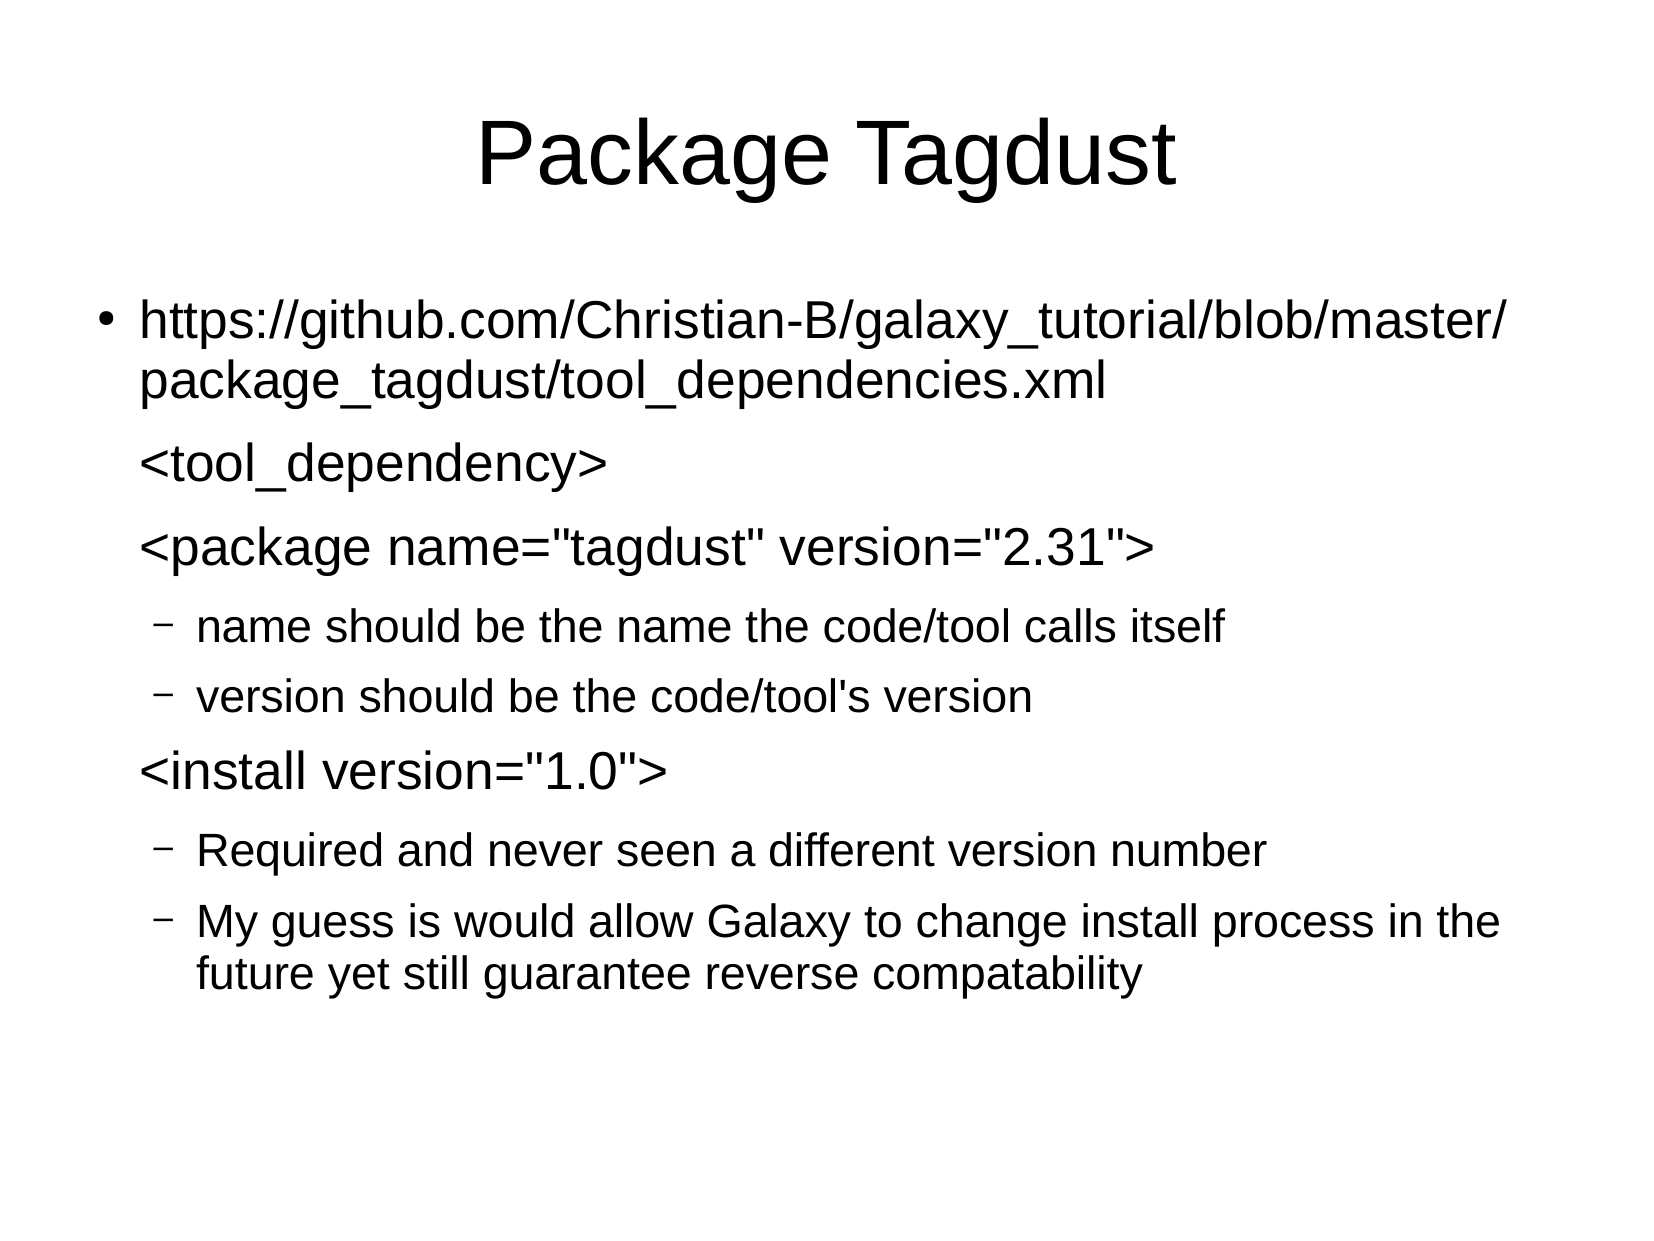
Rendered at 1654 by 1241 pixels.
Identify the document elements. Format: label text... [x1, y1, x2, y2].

list https://github.com/Christian-B/galaxy_tutorial/blob/master/package_tagdust/tool_dependencies.xml <tool_dependency> <package name="tagdust" version="2.31"> name should be the name the code/tool calls itself version should be the code/tool's version <install version="1.0"> Required and never seen a different version number My guess is would allow Galaxy to change install process in the future yet still guarantee reverse compatability [82, 290, 1571, 1010]
title Package Tagdust [82, 49, 1571, 257]
